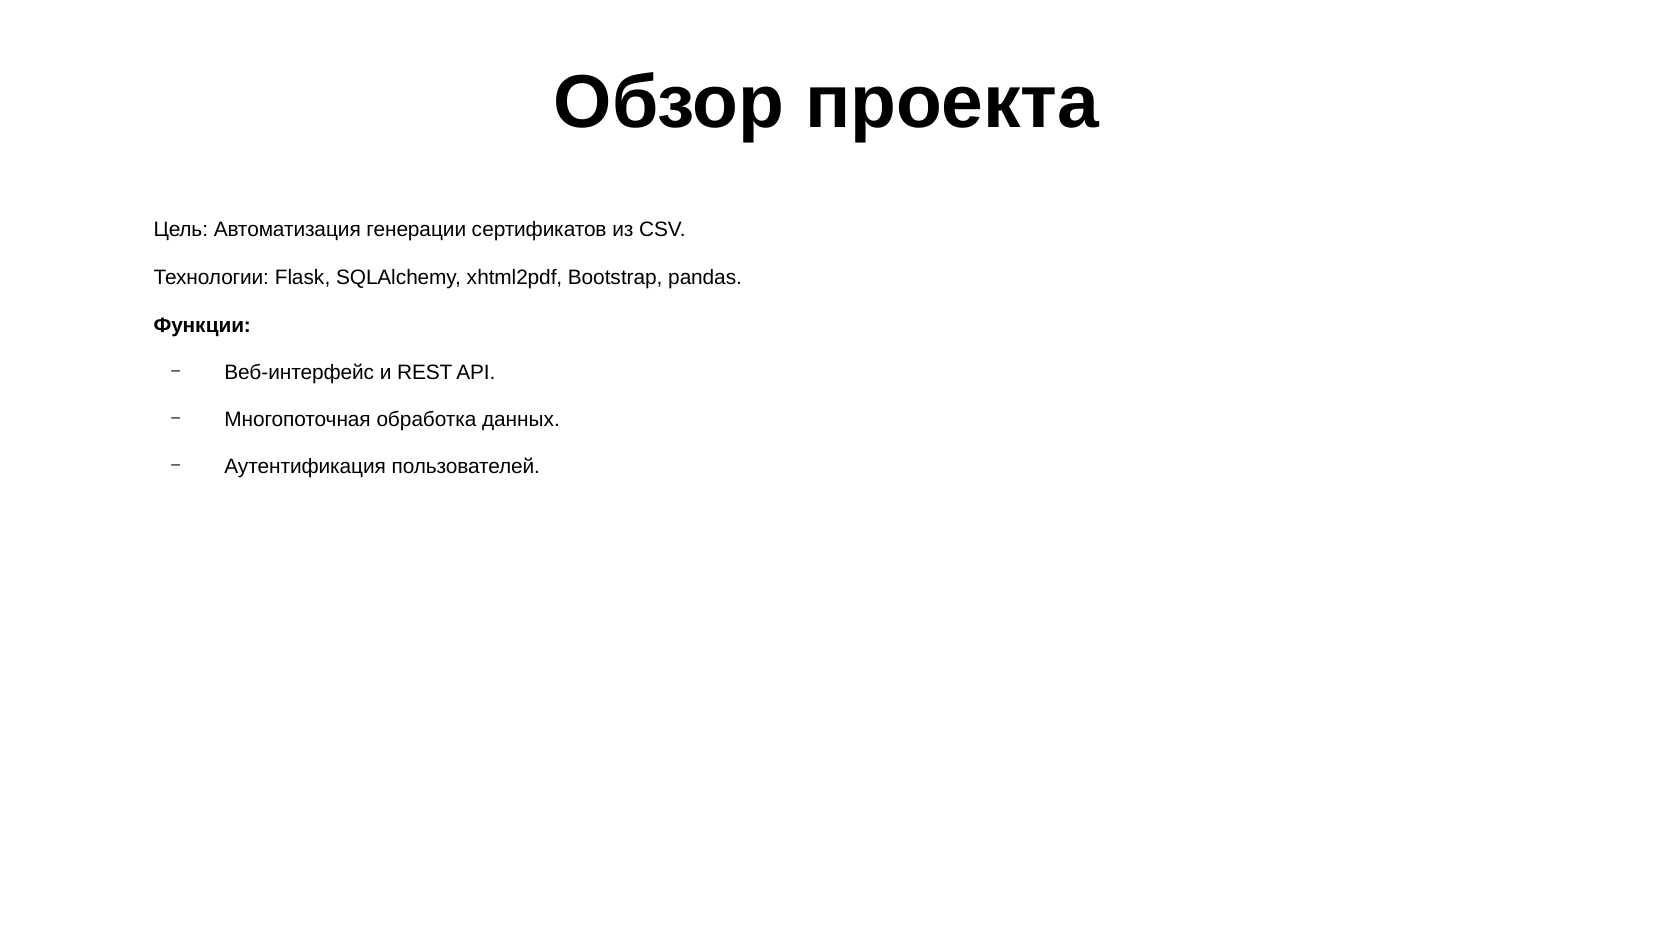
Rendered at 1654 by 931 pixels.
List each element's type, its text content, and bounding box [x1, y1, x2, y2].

title Обзор проекта [82, 37, 1571, 193]
list Цель: Автоматизация генерации сертификатов из CSV. Технологии: Flask, SQLAlchemy, xhtml2pdf, Bootstrap, pandas. Функции: Веб-интерфейс и REST API. Многопоточная обработка данных. Аутентификация пользователей. [82, 217, 1571, 758]
